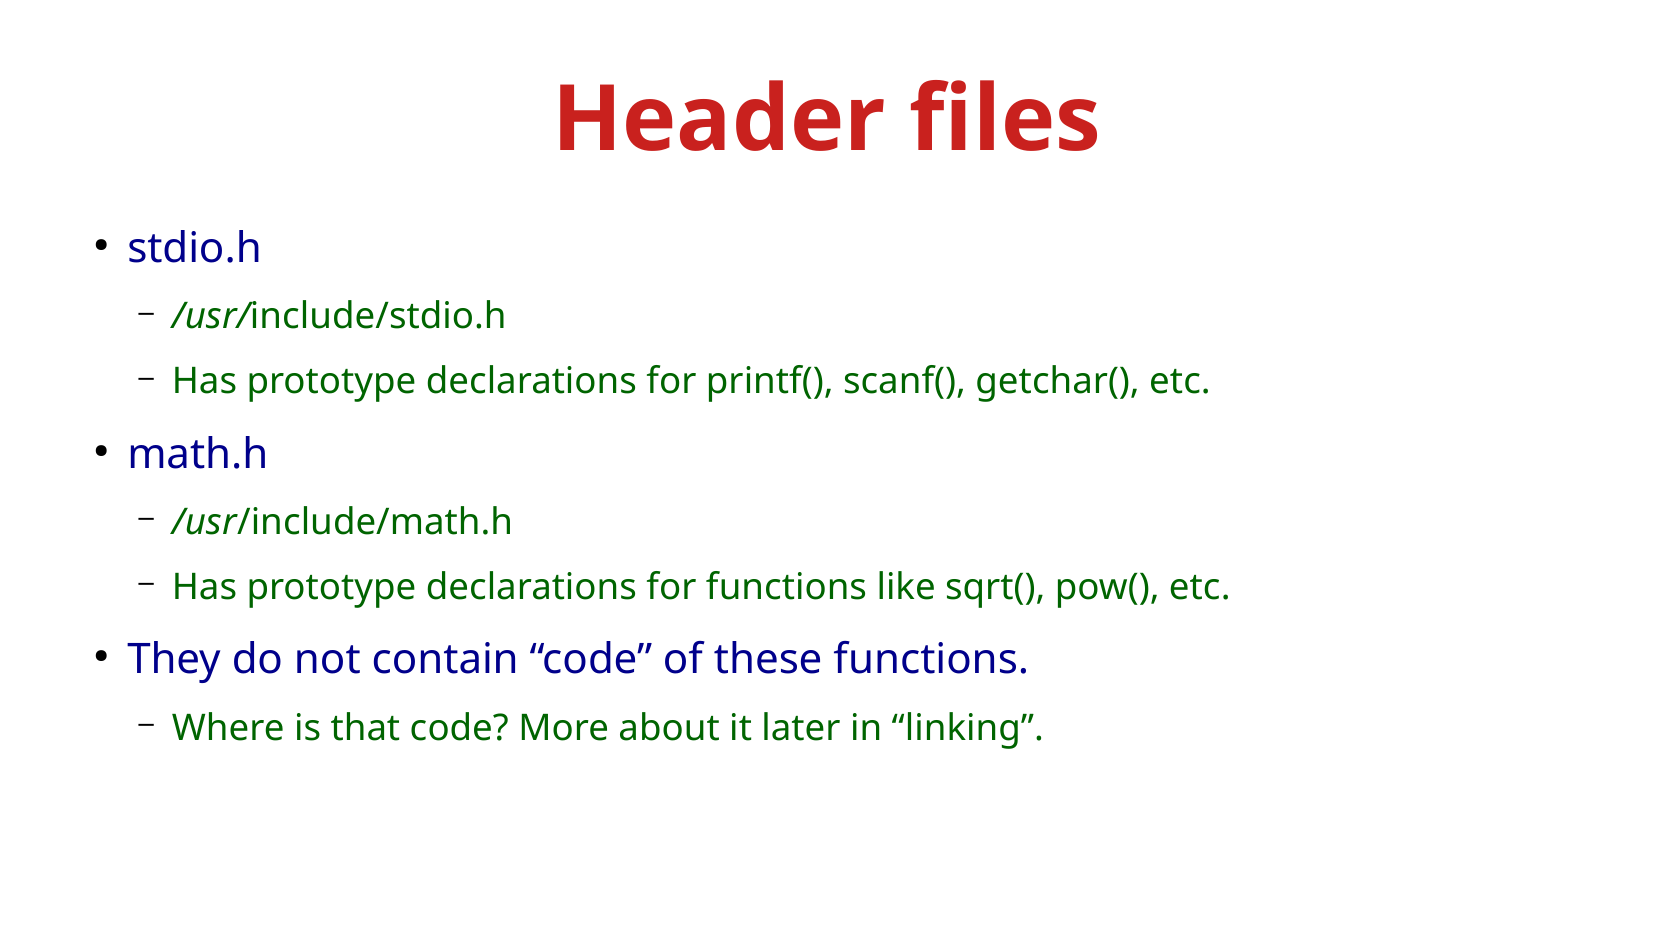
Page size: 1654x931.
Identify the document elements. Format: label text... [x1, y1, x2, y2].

title Header files [82, 37, 1571, 193]
list stdio.h /usr/include/stdio.h Has prototype declarations for printf(), scanf(), getchar(), etc. math.h /usr/include/math.h Has prototype declarations for functions like sqrt(), pow(), etc. They do not contain “code” of these functions. Where is that code? More about it later in “linking”. [82, 217, 1571, 758]
